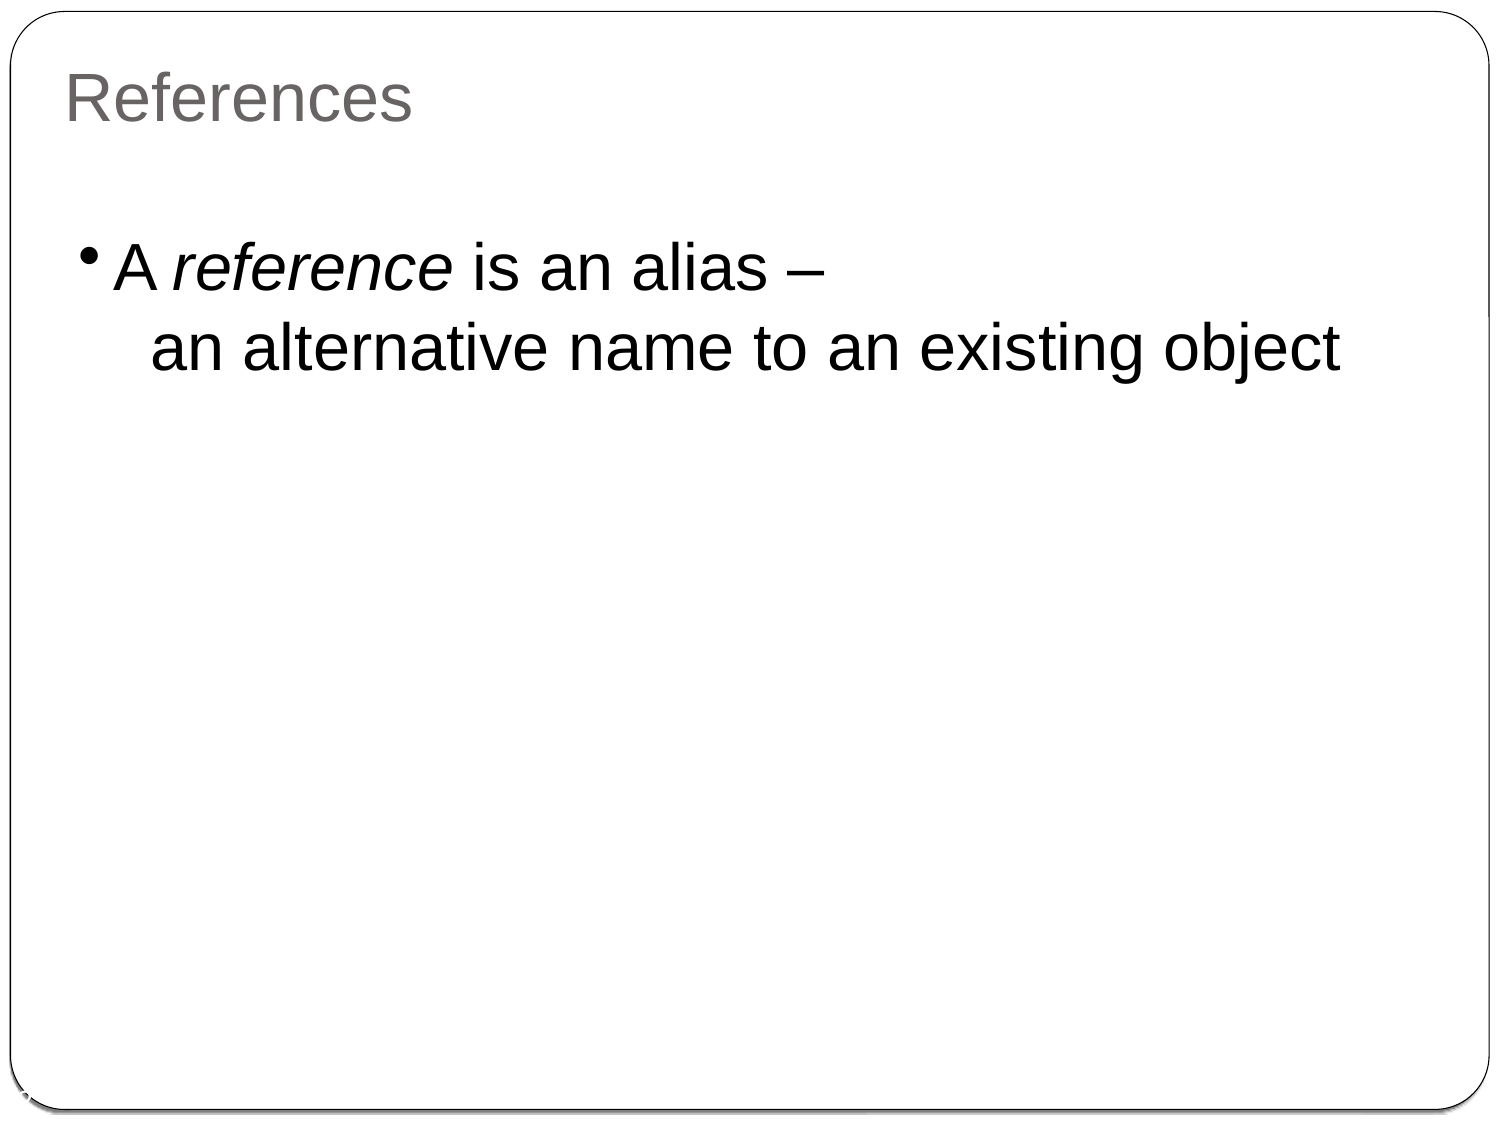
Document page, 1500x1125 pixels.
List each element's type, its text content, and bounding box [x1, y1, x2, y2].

slide_number <number> [0, 1074, 50, 1125]
text_box A reference is an alias – an alternative name to an existing object [48, 201, 1415, 1079]
title References [50, 45, 1450, 150]
